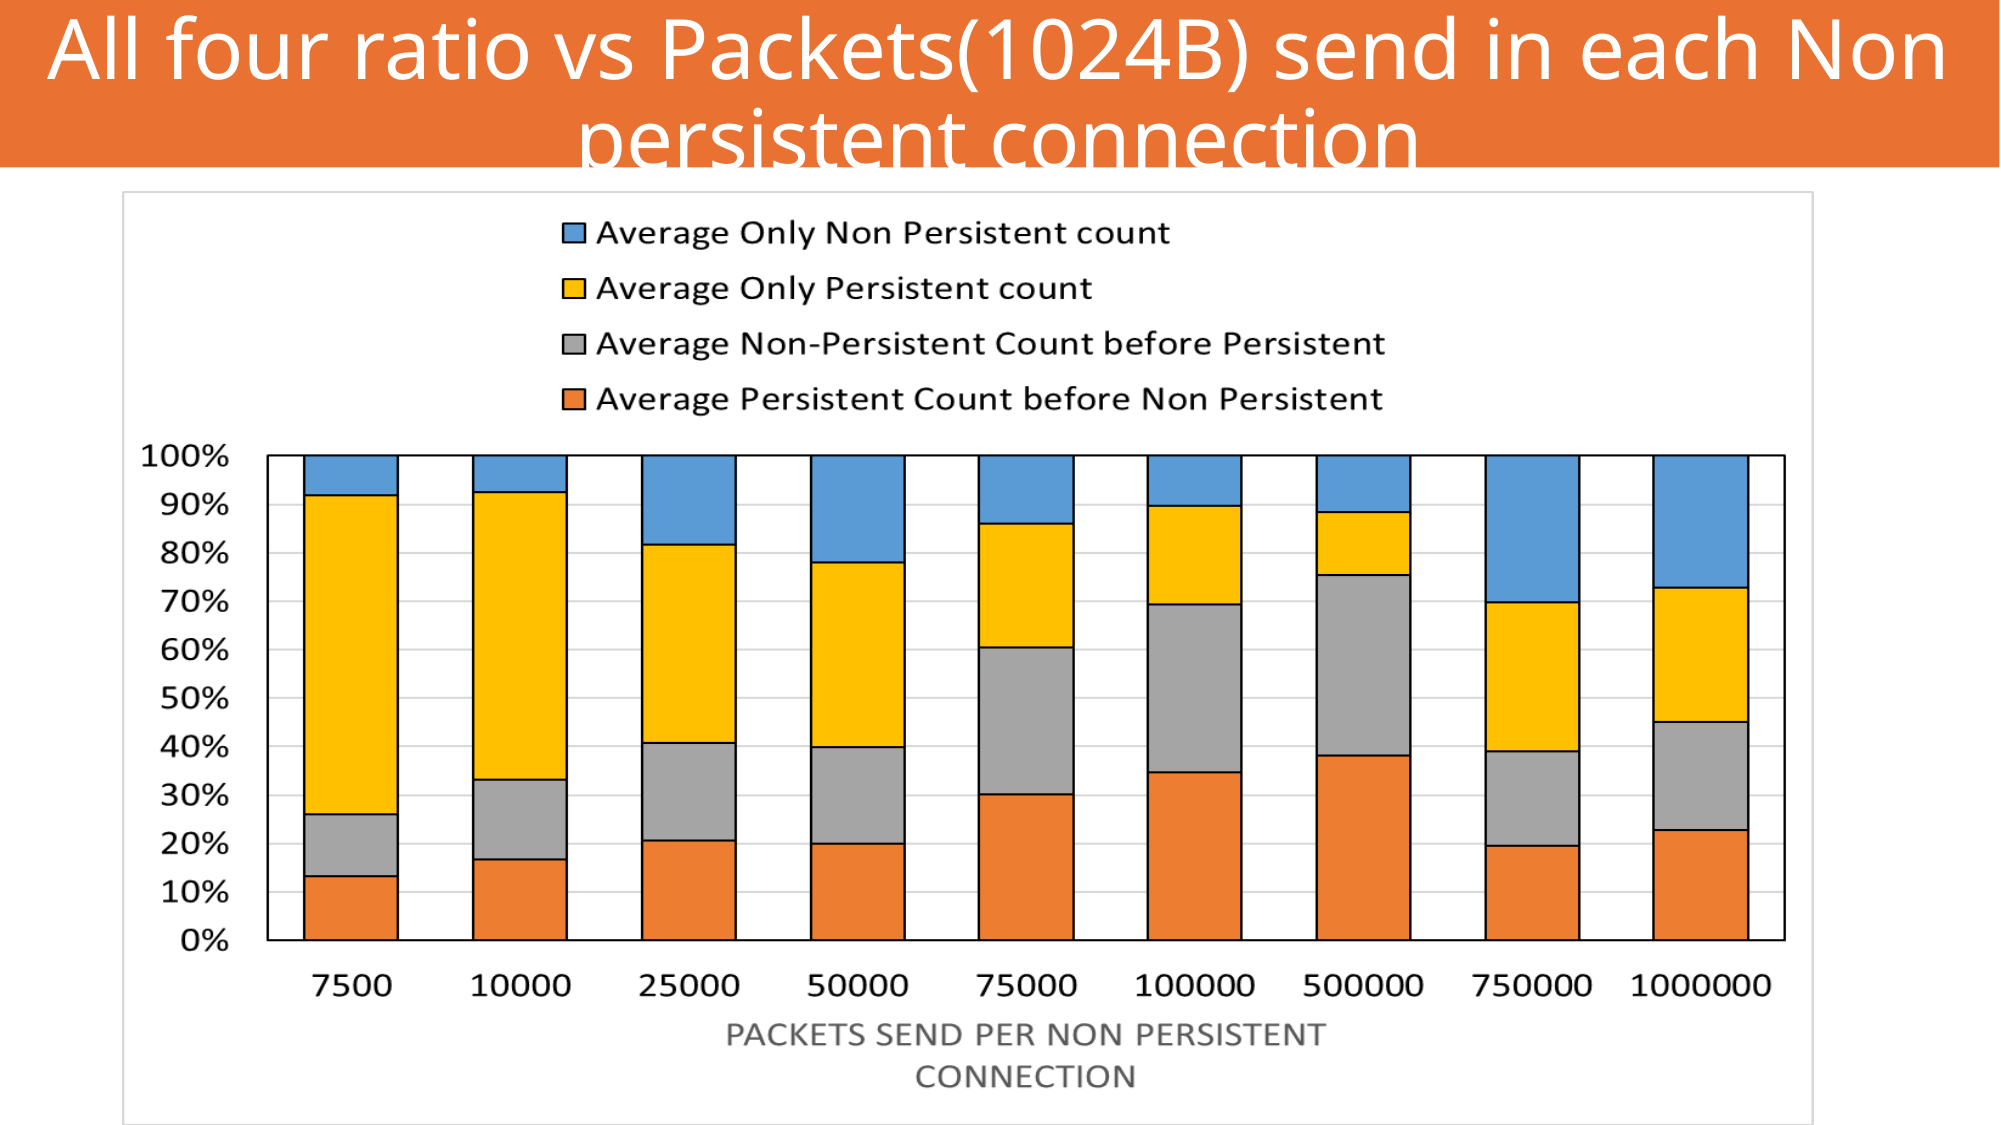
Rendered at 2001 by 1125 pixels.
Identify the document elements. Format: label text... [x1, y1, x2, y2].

picture [122, 191, 1814, 1125]
title All four ratio vs Packets(1024B) send in each Non persistent connection [0, 0, 2000, 168]
